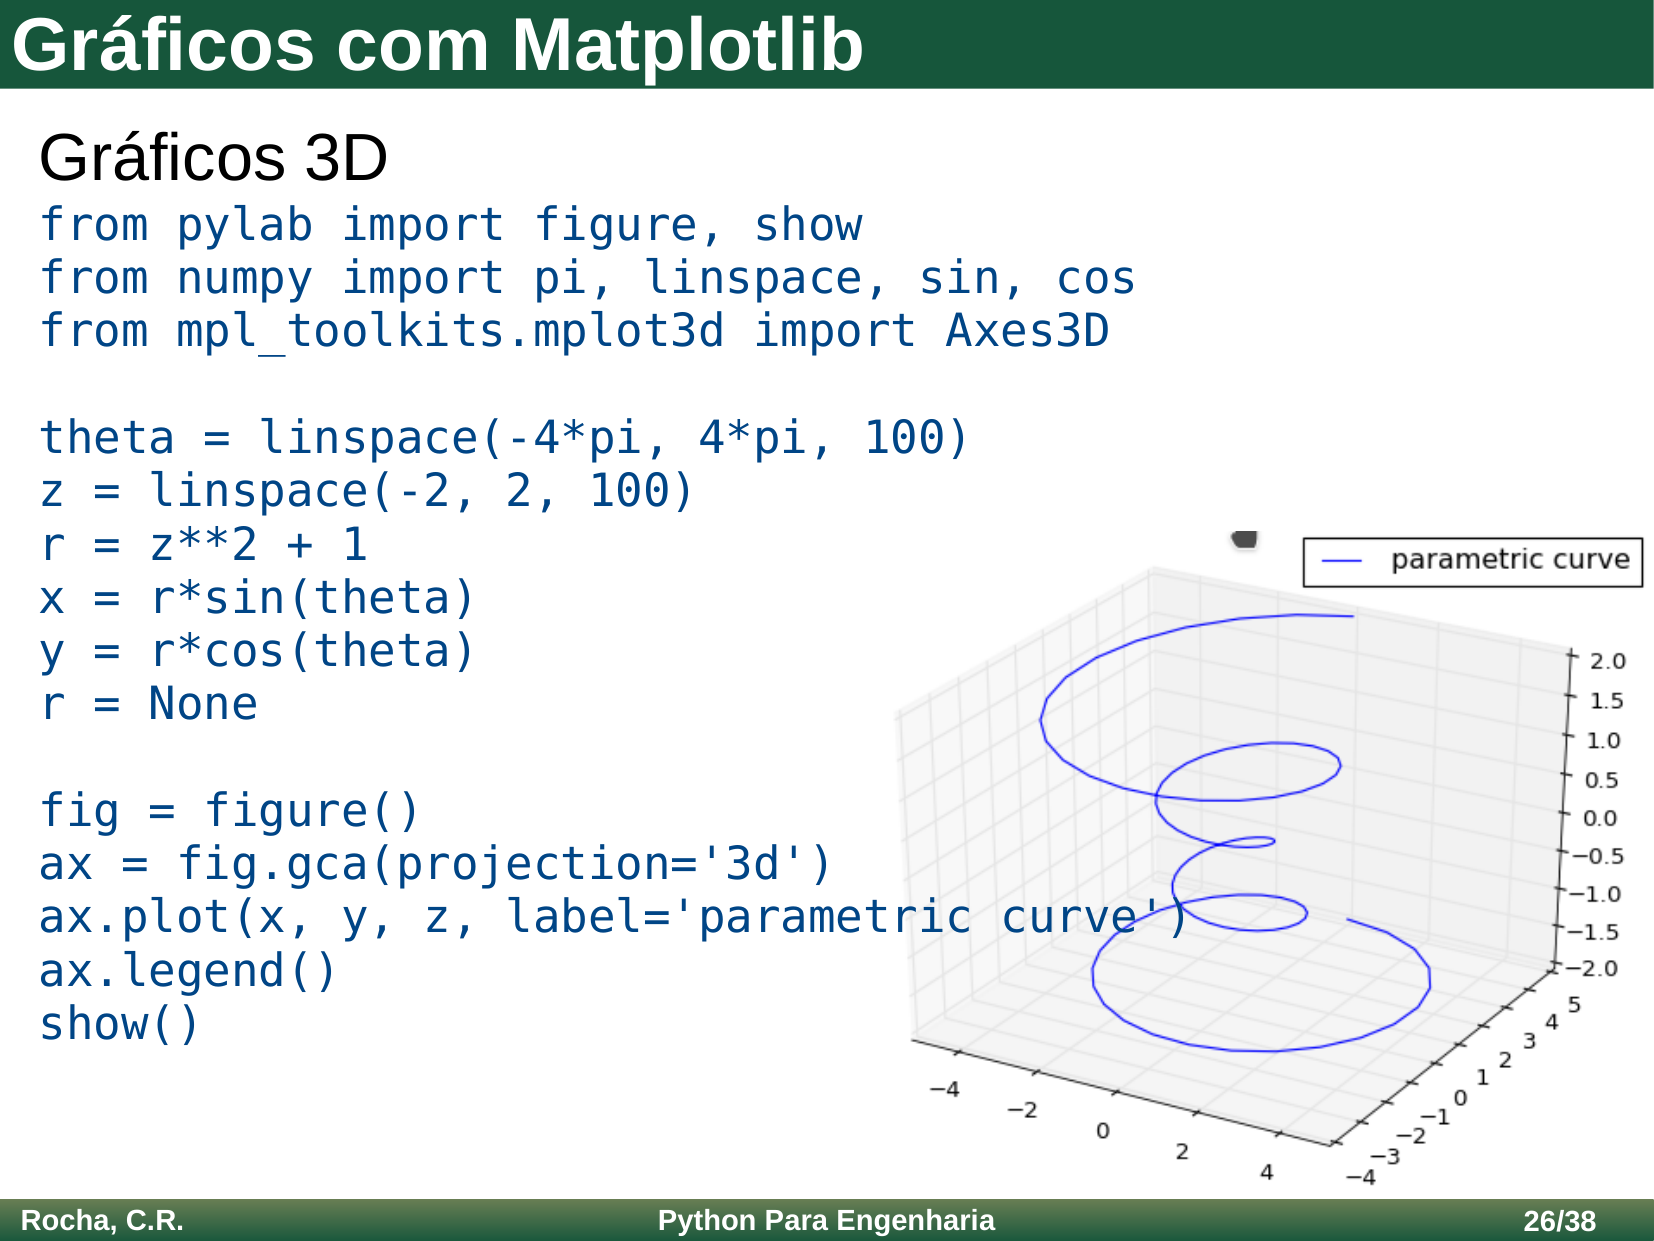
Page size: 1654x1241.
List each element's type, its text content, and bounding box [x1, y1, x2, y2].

title Gráficos com Matplotlib [11, 0, 1625, 89]
text_box Gráficos 3D [23, 112, 1093, 207]
text_box from pylab import figure, show from numpy import pi, linspace, sin, cos from mpl_toolkits.mplot3d import Axes3D theta = linspace(-4*pi, 4*pi, 100) z = linspace(-2, 2, 100) r = z**2 + 1 x = r*sin(theta) y = r*cos(theta) r = None fig = figure() ax = fig.gca(projection='3d') ax.plot(x, y, z, label='parametric curve') ax.legend() show() [23, 190, 1625, 1182]
picture [856, 531, 1654, 1188]
